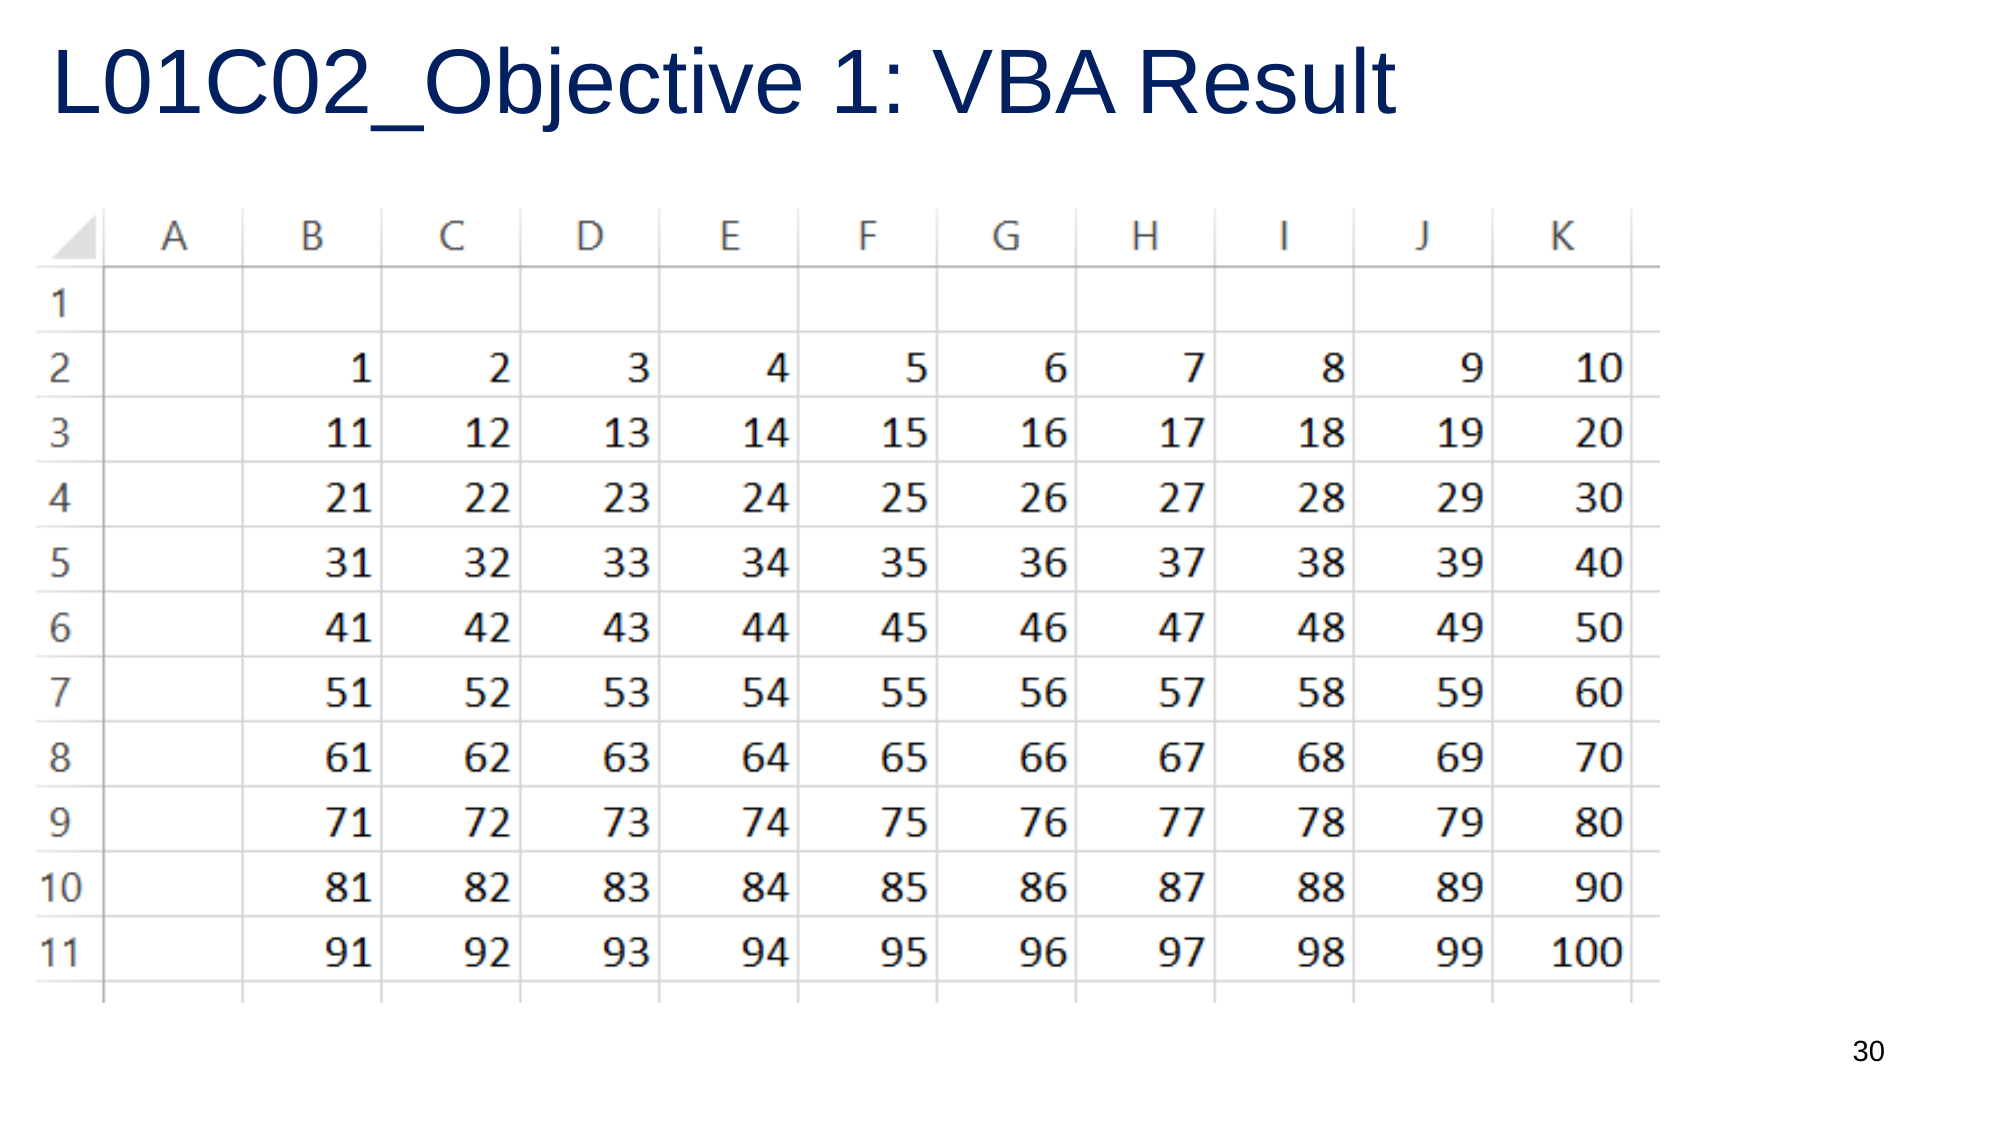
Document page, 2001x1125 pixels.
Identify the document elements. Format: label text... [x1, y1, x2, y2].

slide_number <number> [1433, 1024, 1900, 1103]
title L01C02_Objective 1: VBA Result [36, 28, 1968, 126]
picture [36, 208, 1660, 1003]
